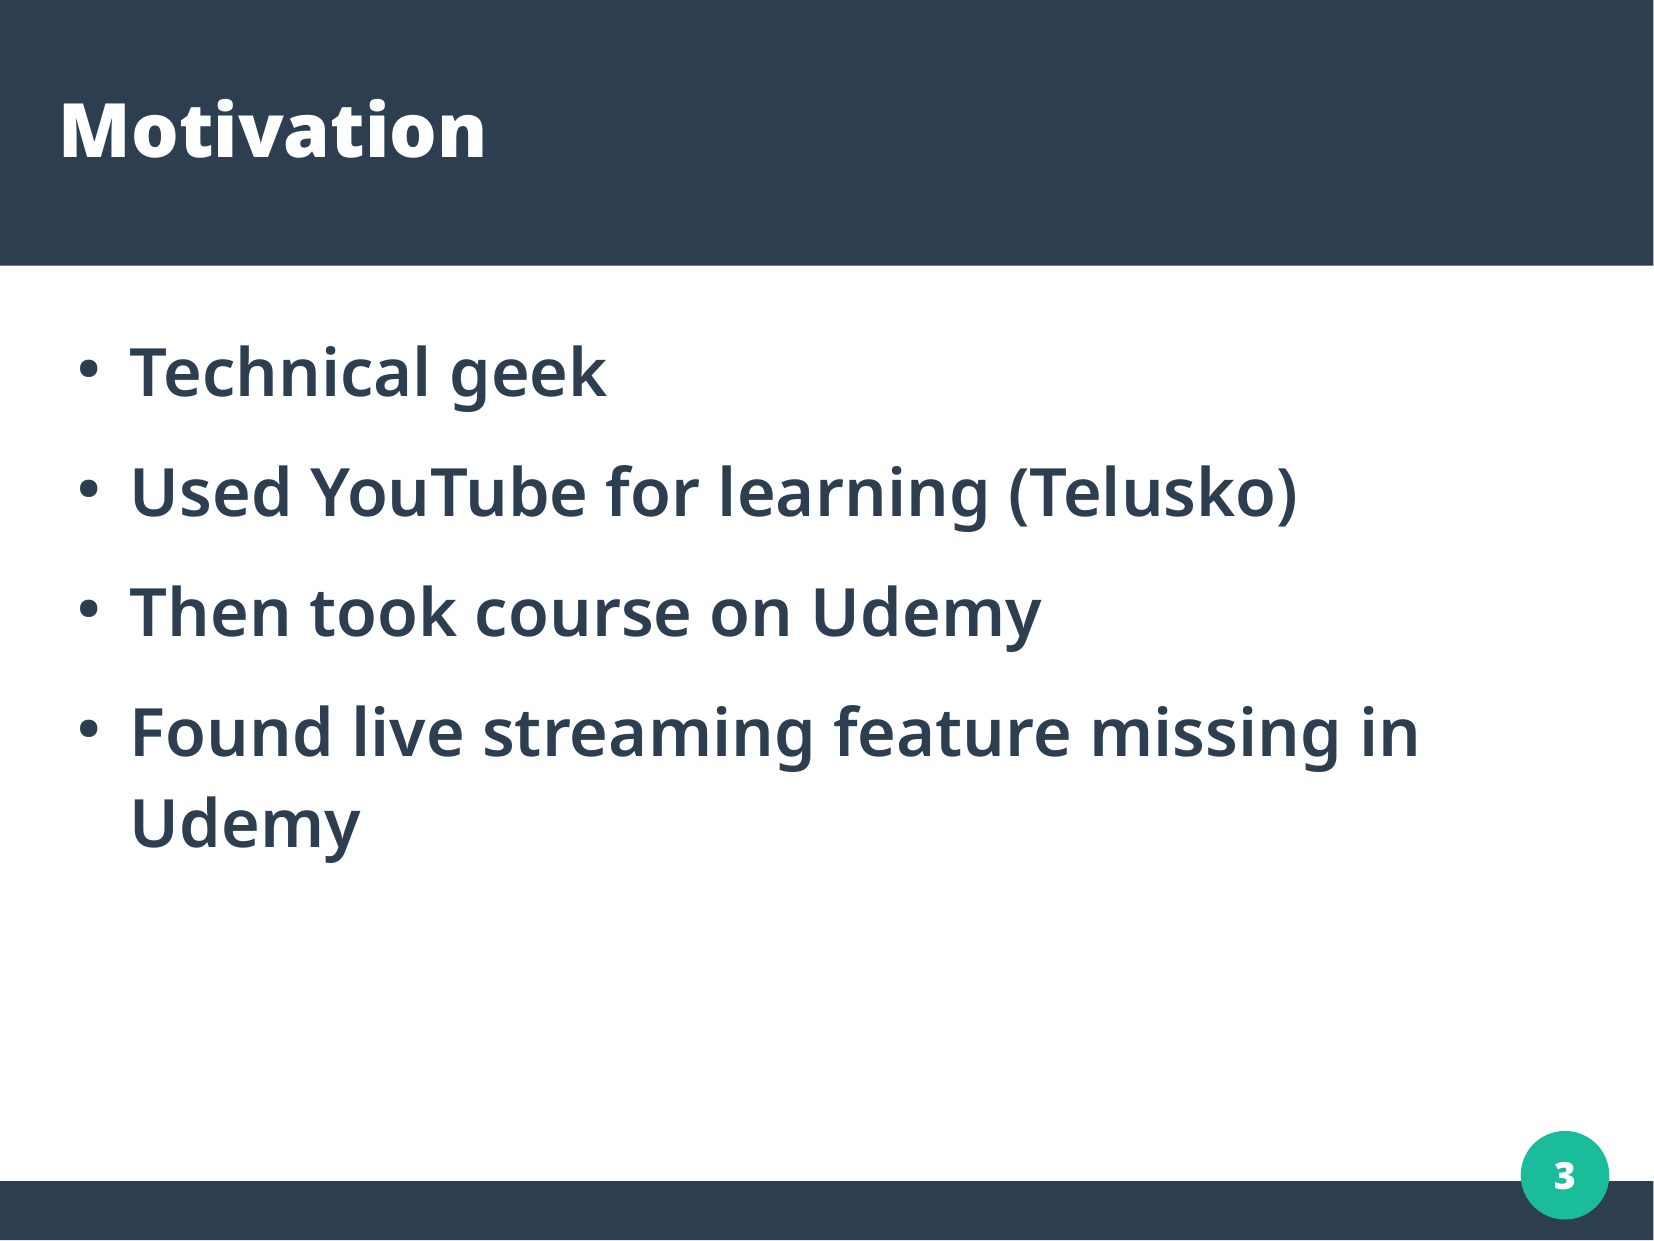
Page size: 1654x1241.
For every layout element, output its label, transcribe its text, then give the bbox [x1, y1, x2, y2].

title Motivation [59, 49, 1595, 207]
list Technical geek Used YouTube for learning (Telusko) Then took course on Udemy Found live streaming feature missing in Udemy [59, 324, 1595, 1152]
